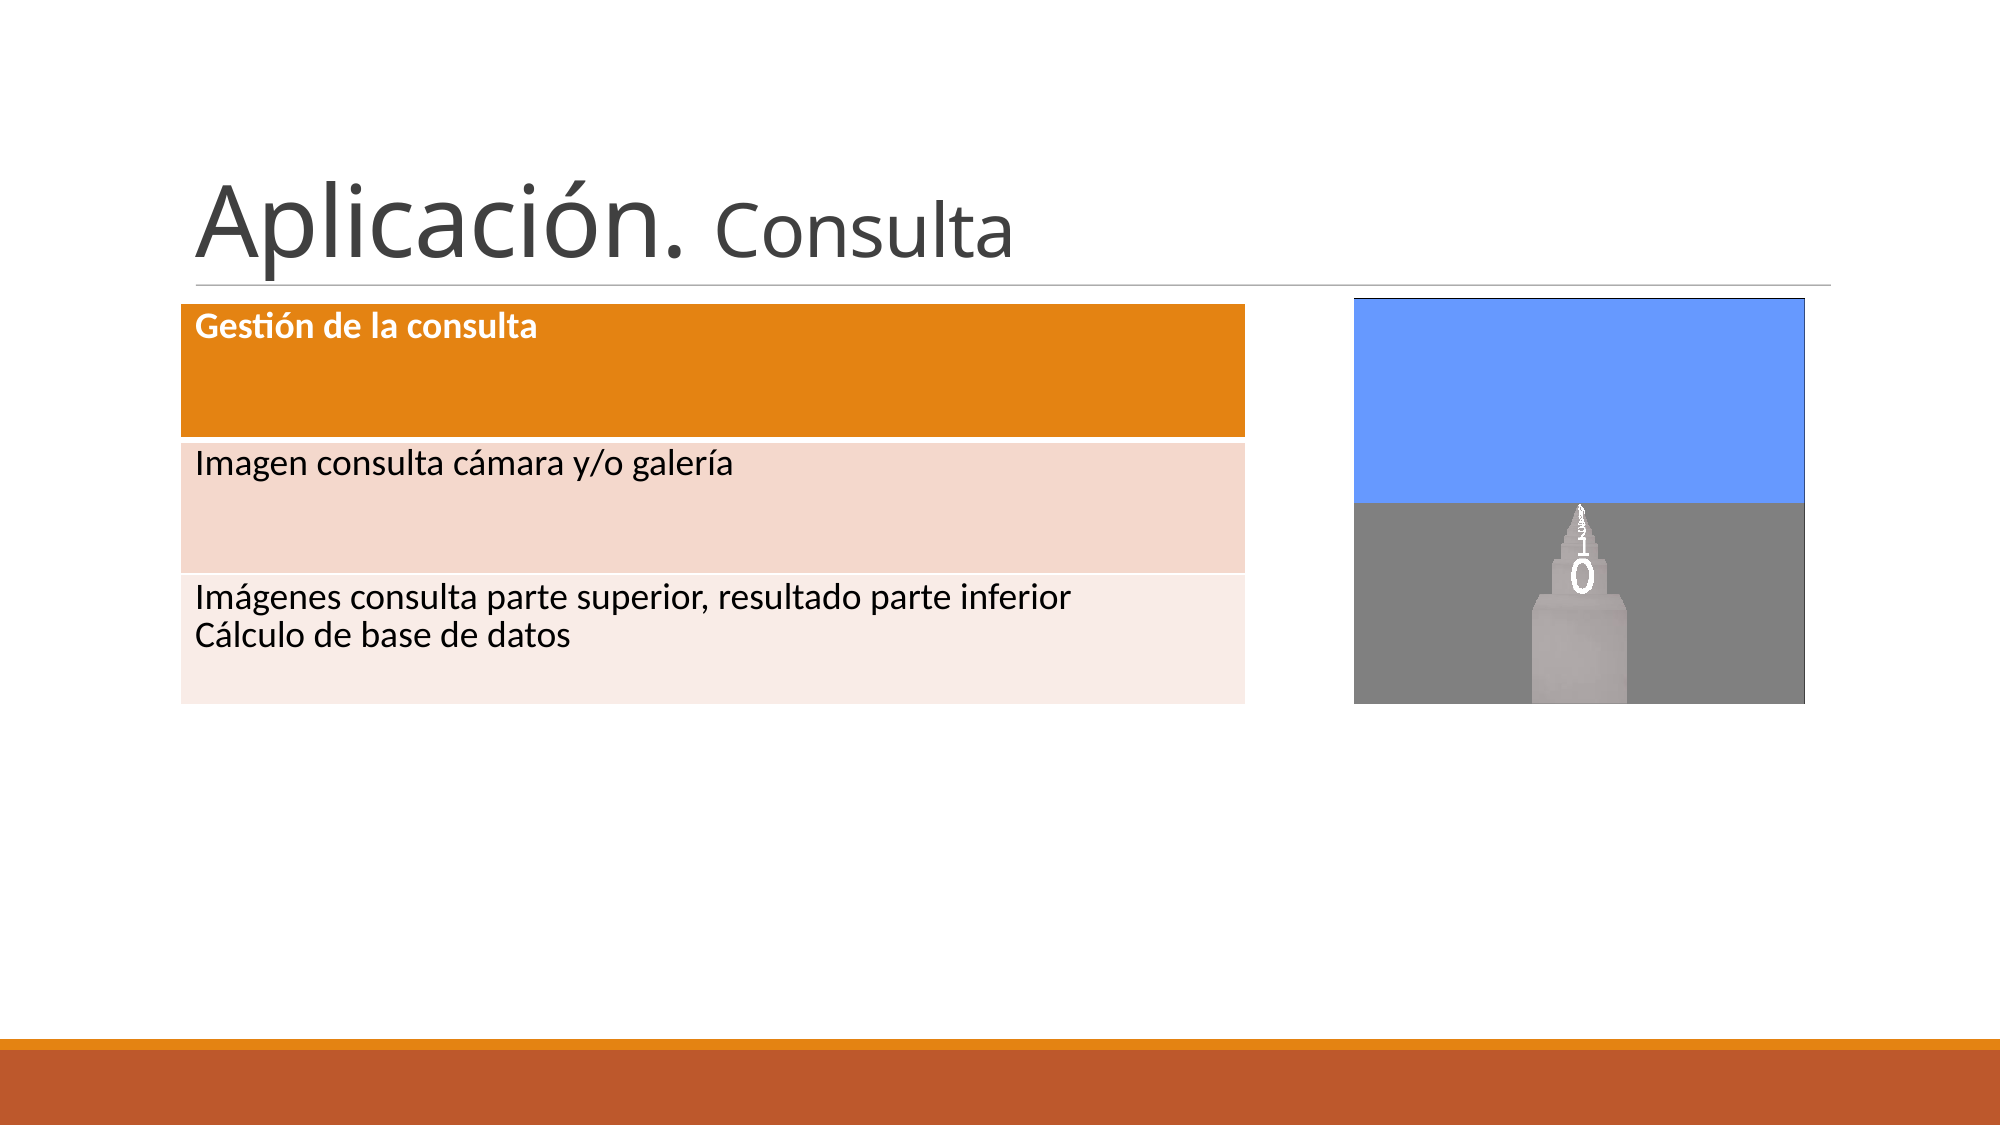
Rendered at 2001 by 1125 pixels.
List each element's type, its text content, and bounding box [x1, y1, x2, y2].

picture [1354, 298, 1805, 704]
table_cell Imagen consulta cámara y/o galería [181, 443, 1245, 573]
table_cell Imágenes consulta parte superior, resultado parte inferior Cálculo de base de datos [181, 575, 1245, 704]
title Aplicación. Consulta [180, 47, 1830, 285]
table_header Gestión de la consulta [181, 304, 1245, 437]
